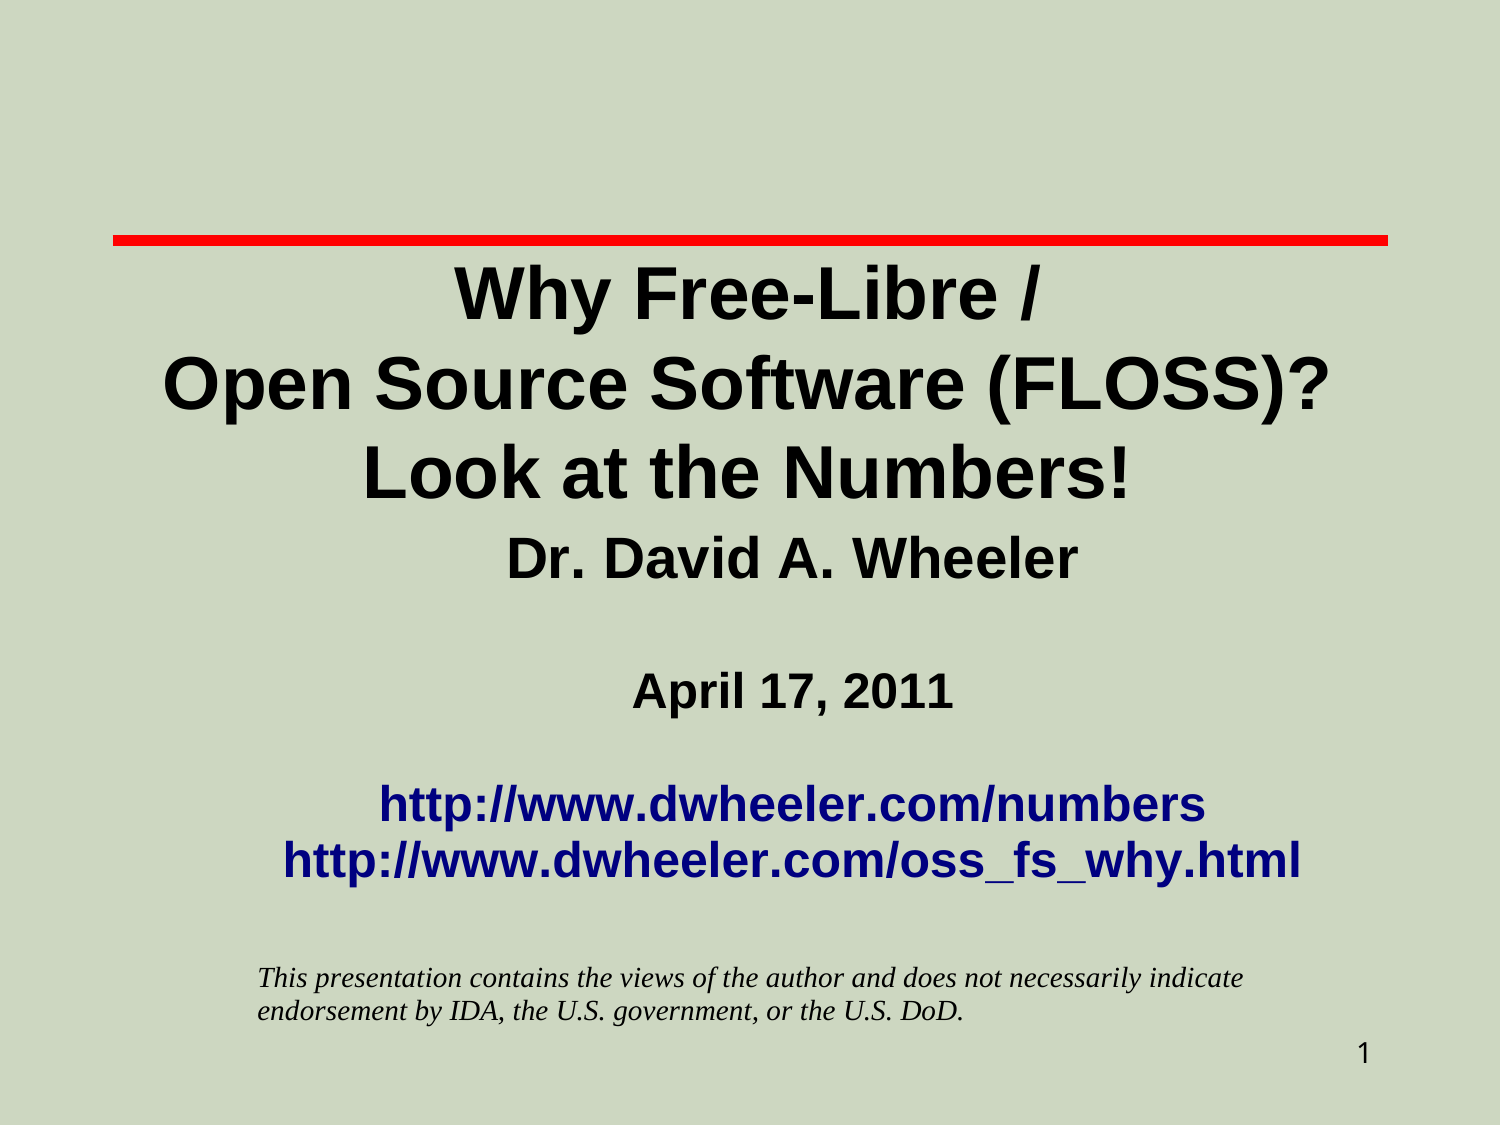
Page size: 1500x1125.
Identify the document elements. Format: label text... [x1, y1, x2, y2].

subtitle Dr. David A. Wheeler April 17, 2011 http://www.dwheeler.com/numbers http://www.dwheeler.com/oss_fs_why.html [186, 526, 1325, 910]
text_box This presentation contains the views of the author and does not necessarily indicate endorsement by IDA, the U.S. government, or the U.S. DoD. [242, 951, 1278, 1037]
title Why Free-Libre / Open Source Software (FLOSS)? Look at the Numbers! [41, 240, 1455, 520]
